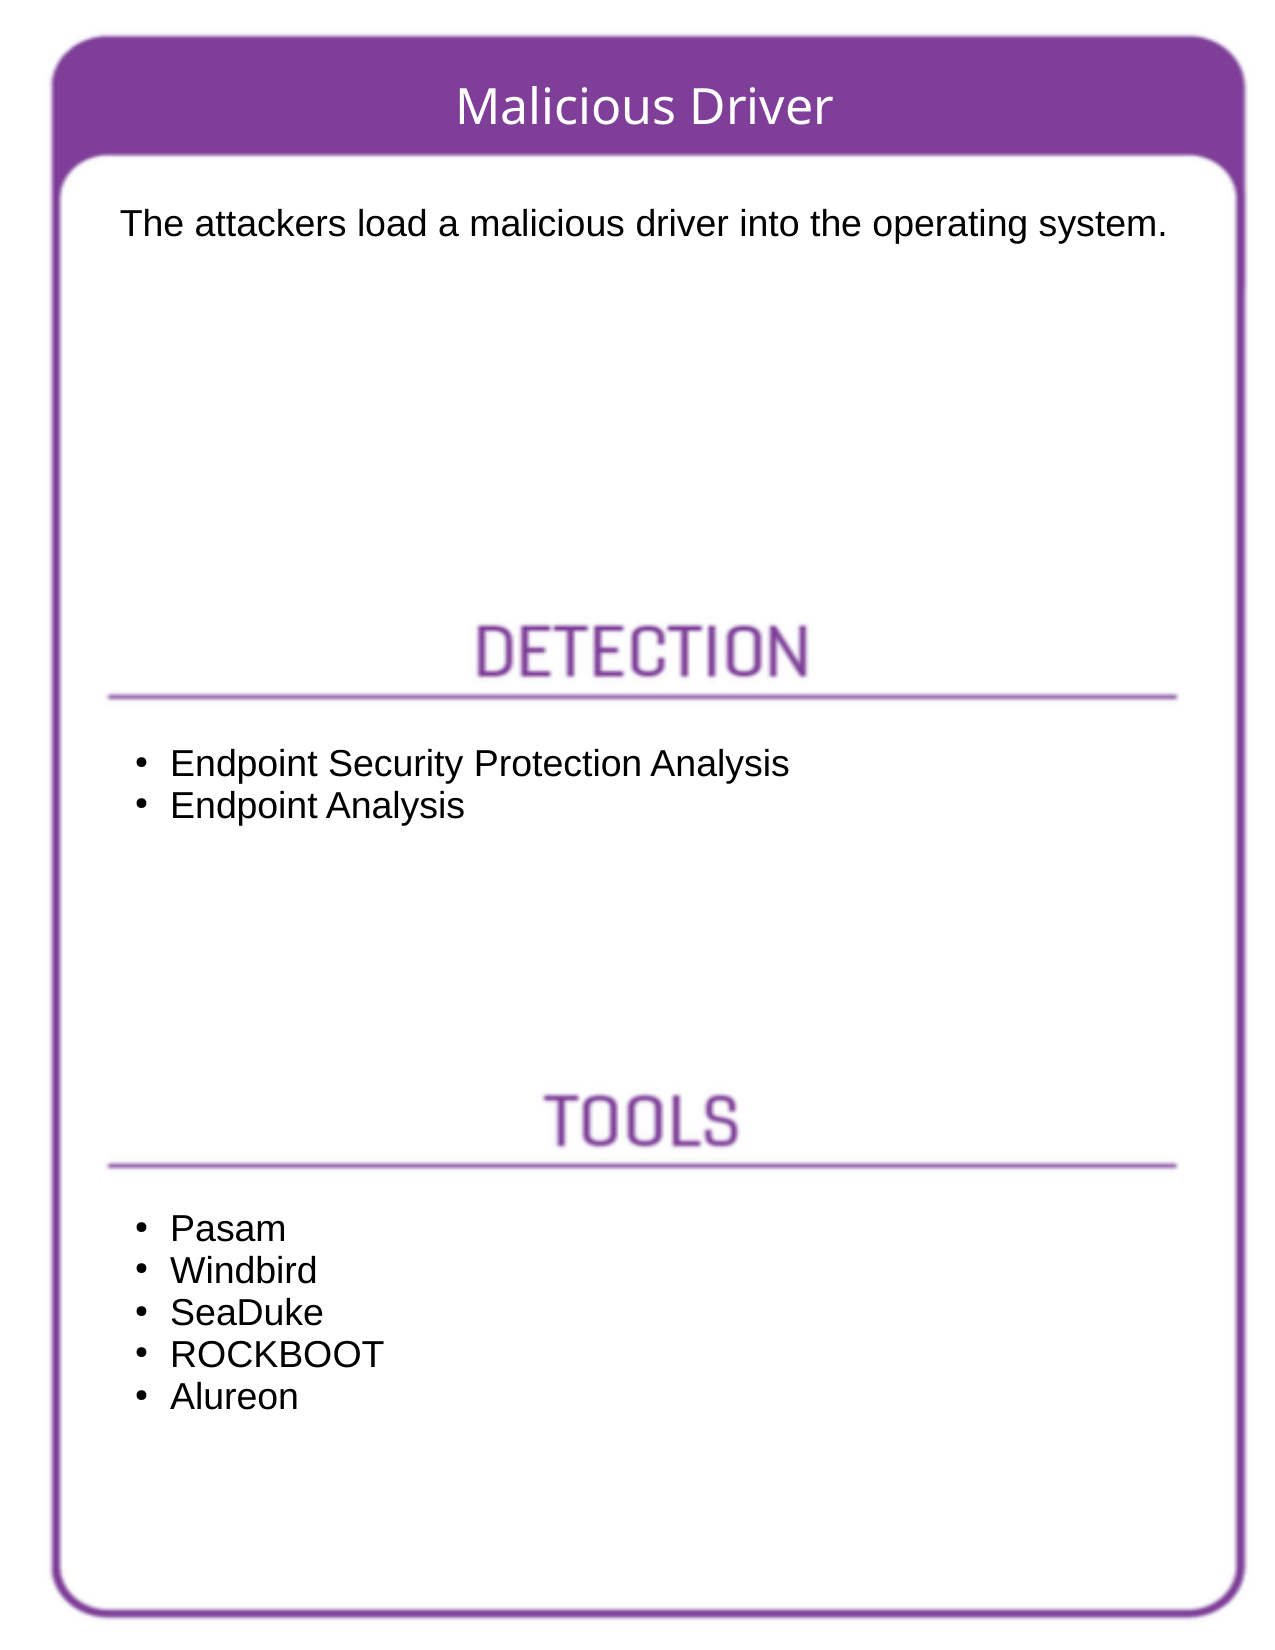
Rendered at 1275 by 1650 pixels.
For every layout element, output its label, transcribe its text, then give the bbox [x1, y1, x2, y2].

text_box The attackers load a malicious driver into the operating system. [104, 194, 1185, 294]
text_box Malicious Driver [89, 54, 1200, 156]
text_box Endpoint Security Protection Analysis Endpoint Analysis [119, 734, 1155, 839]
picture [2, 0, 1275, 1650]
text_box Pasam Windbird SeaDuke ROCKBOOT Alureon [119, 1199, 1170, 1425]
